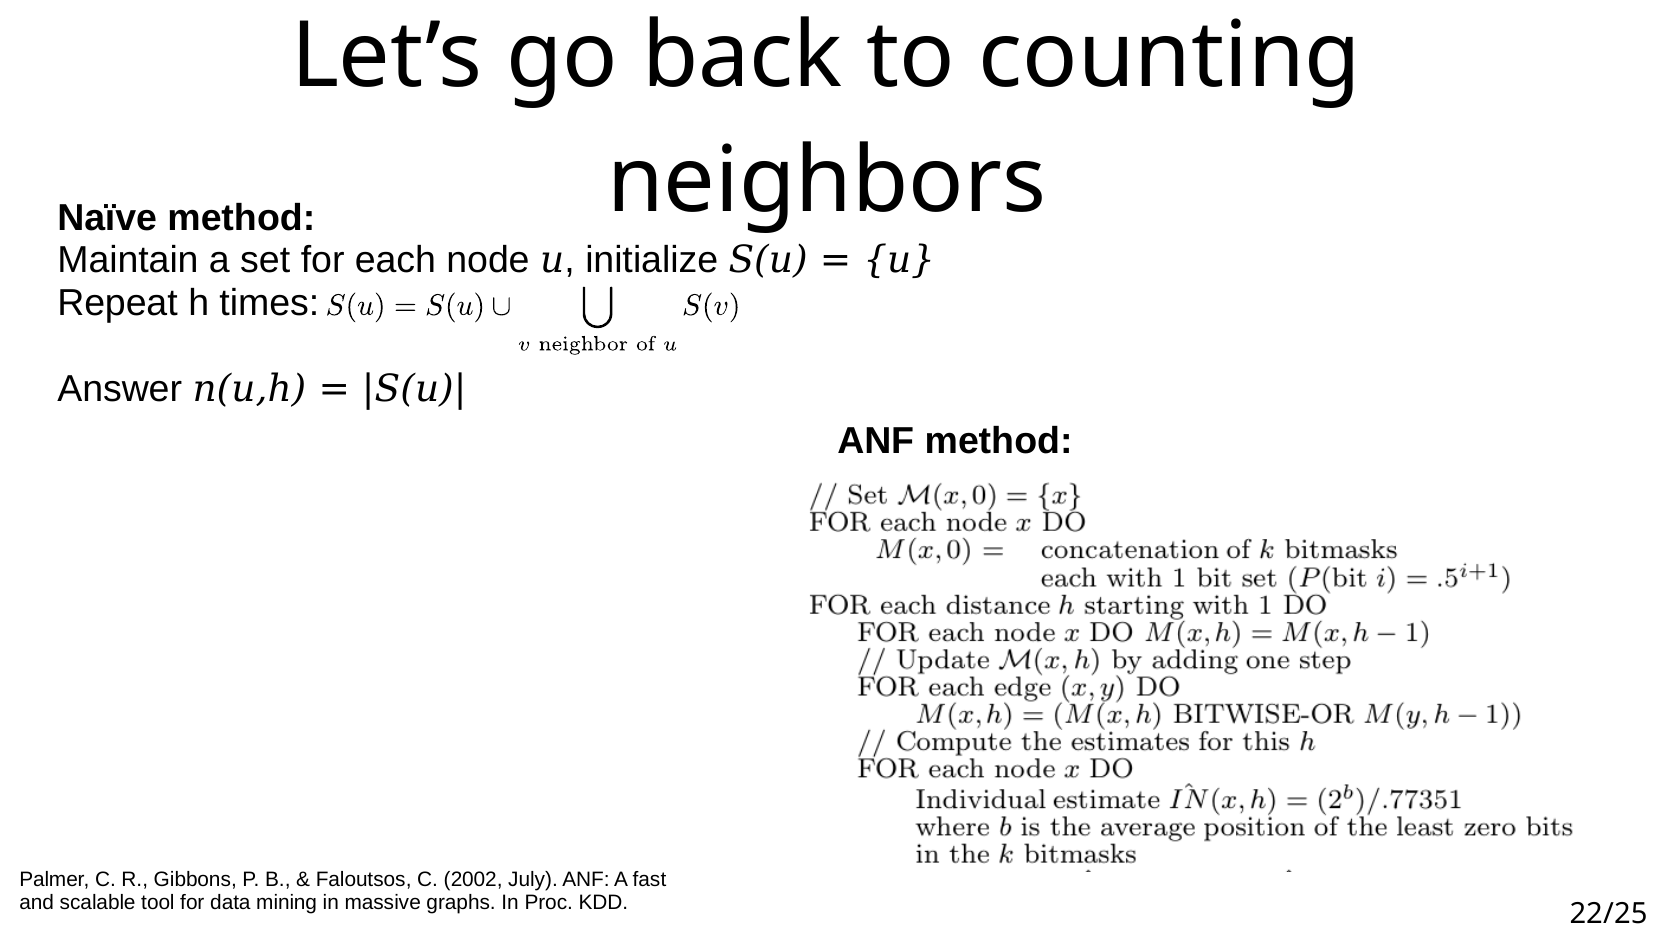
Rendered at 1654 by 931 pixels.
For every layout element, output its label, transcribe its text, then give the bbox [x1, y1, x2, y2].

text_box Naïve method: Maintain a set for each node u, initialize S(u) = {u} Repeat h times: Answer n(u,h) = |S(u)| [42, 188, 951, 461]
text_box [325, 283, 741, 355]
text_box Palmer, C. R., Gibbons, P. B., & Faloutsos, C. (2002, July). ANF: A fast and scalable tool for data mining in massive graphs. In Proc. KDD. [4, 860, 704, 923]
text_box ANF method: [822, 412, 1111, 470]
picture [803, 474, 1583, 872]
title Let’s go back to counting neighbors [82, 1, 1571, 226]
